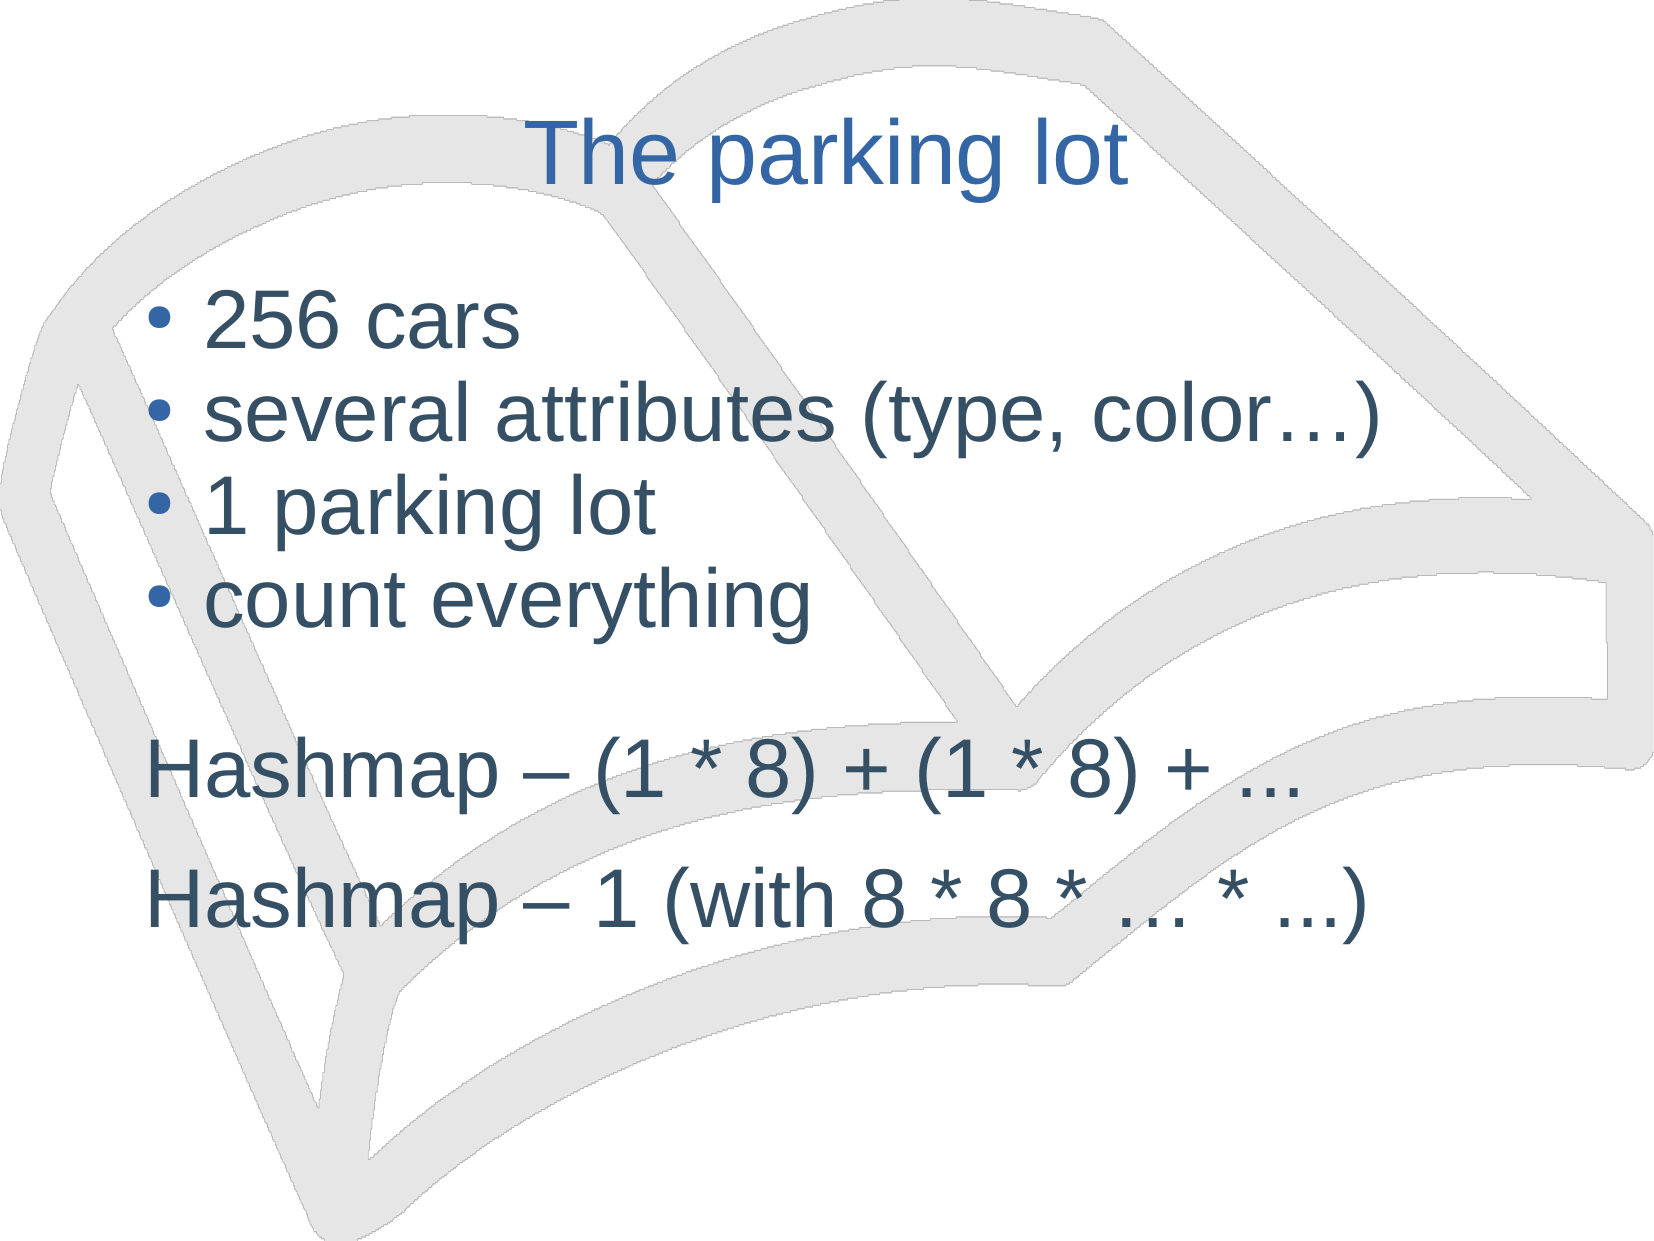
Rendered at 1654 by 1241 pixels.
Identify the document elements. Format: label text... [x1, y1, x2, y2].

title The parking lot [82, 49, 1571, 257]
text_box Hashmap – 1 (with 8 * 8 * … * ...) [129, 844, 1418, 953]
text_box Hashmap – (1 * 8) + (1 * 8) + ... [129, 714, 1418, 823]
picture [0, 0, 1654, 1241]
text_box 256 cars several attributes (type, color…) 1 parking lot count everything [129, 265, 1418, 653]
